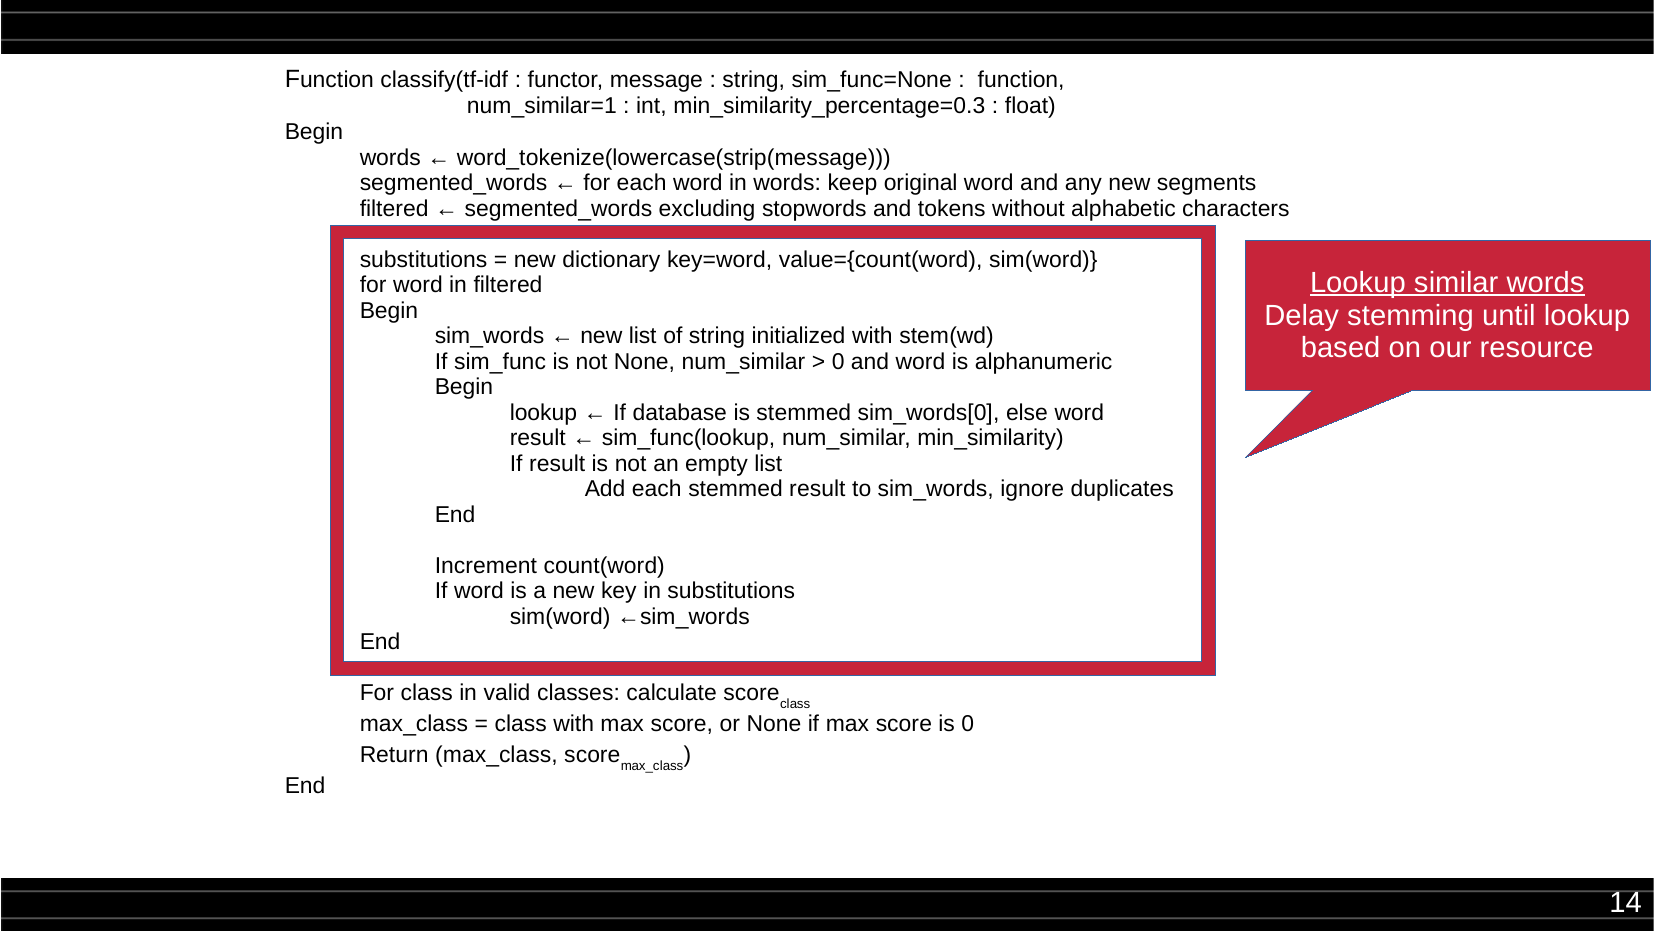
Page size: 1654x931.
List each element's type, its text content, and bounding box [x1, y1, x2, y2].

text_box Lookup similar words Delay stemming until lookup based on our resource [1245, 240, 1651, 458]
text_box Function classify(tf-idf : functor, message : string, sim_func=None : function, num_similar=1 : int, min_similarity_percentage=0.3 : float) Begin words ← word_tokenize(lowercase(strip(message))) segmented_words ← for each word in words: keep original word and any new segments filtered ← segmented_words excluding stopwords and tokens without alphabetic characters substitutions = new dictionary key=word, value={count(word), sim(word)} for word in filtered Begin sim_words ← new list of string initialized with stem(wd) If sim_func is not None, num_similar > 0 and word is alphanumeric Begin lookup ← If database is stemmed sim_words[0], else word result ← sim_func(lookup, num_similar, min_similarity) If result is not an empty list Add each stemmed result to sim_words, ignore duplicates End Increment count(word) If word is a new key in substitutions sim(word) ←sim_words End For class in valid classes: calculate scoreclass max_class = class with max score, or None if max score is 0 Return (max_class, scoremax_class) End [270, 57, 1369, 886]
picture [1, 878, 1654, 931]
text_box [330, 225, 1216, 676]
picture [1, 0, 1654, 54]
